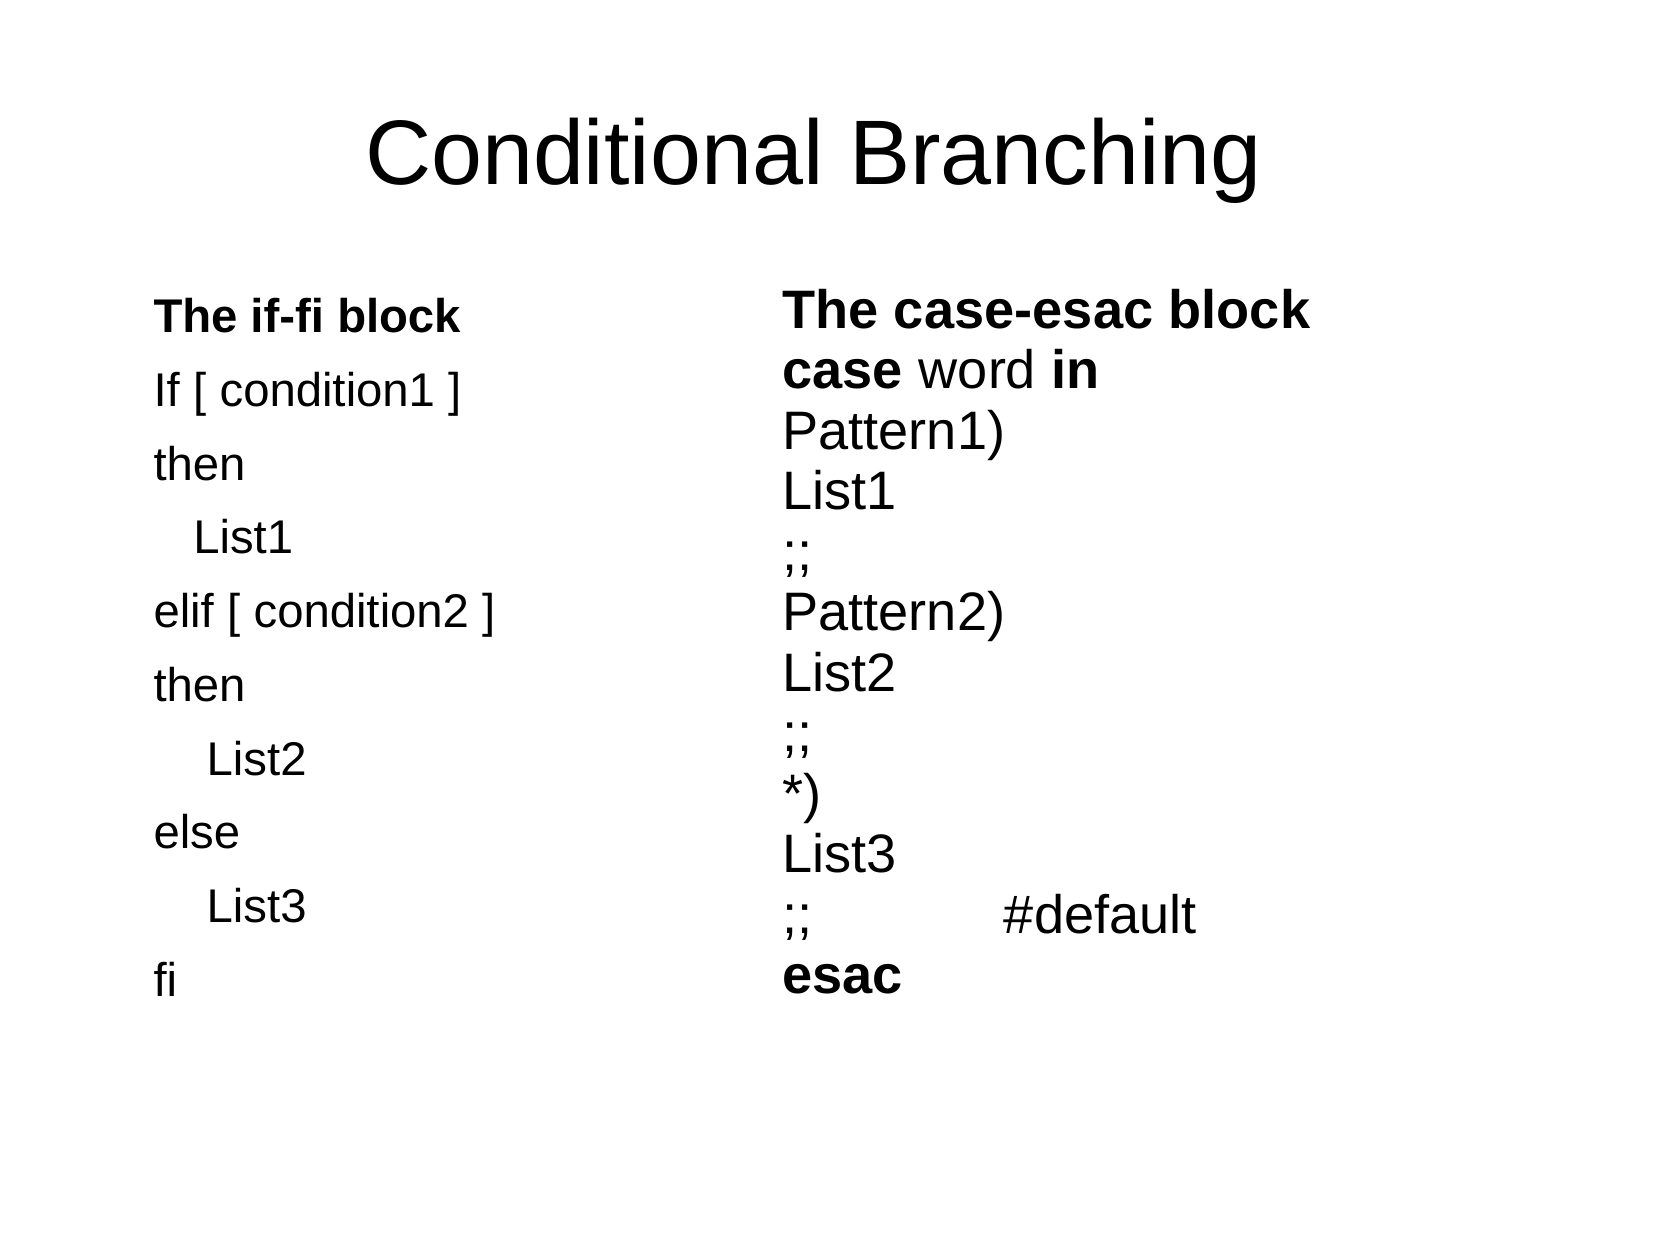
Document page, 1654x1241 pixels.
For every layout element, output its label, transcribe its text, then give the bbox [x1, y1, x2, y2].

title Conditional Branching [82, 49, 1571, 257]
list The if-fi block If [ condition1 ] then List1 elif [ condition2 ] then List2 else List3 fi [153, 290, 721, 1010]
text_box The case-esac block case word in Pattern1) List1 ;; Pattern2) List2 ;; *) List3 ;; #default esac [767, 271, 1536, 1016]
